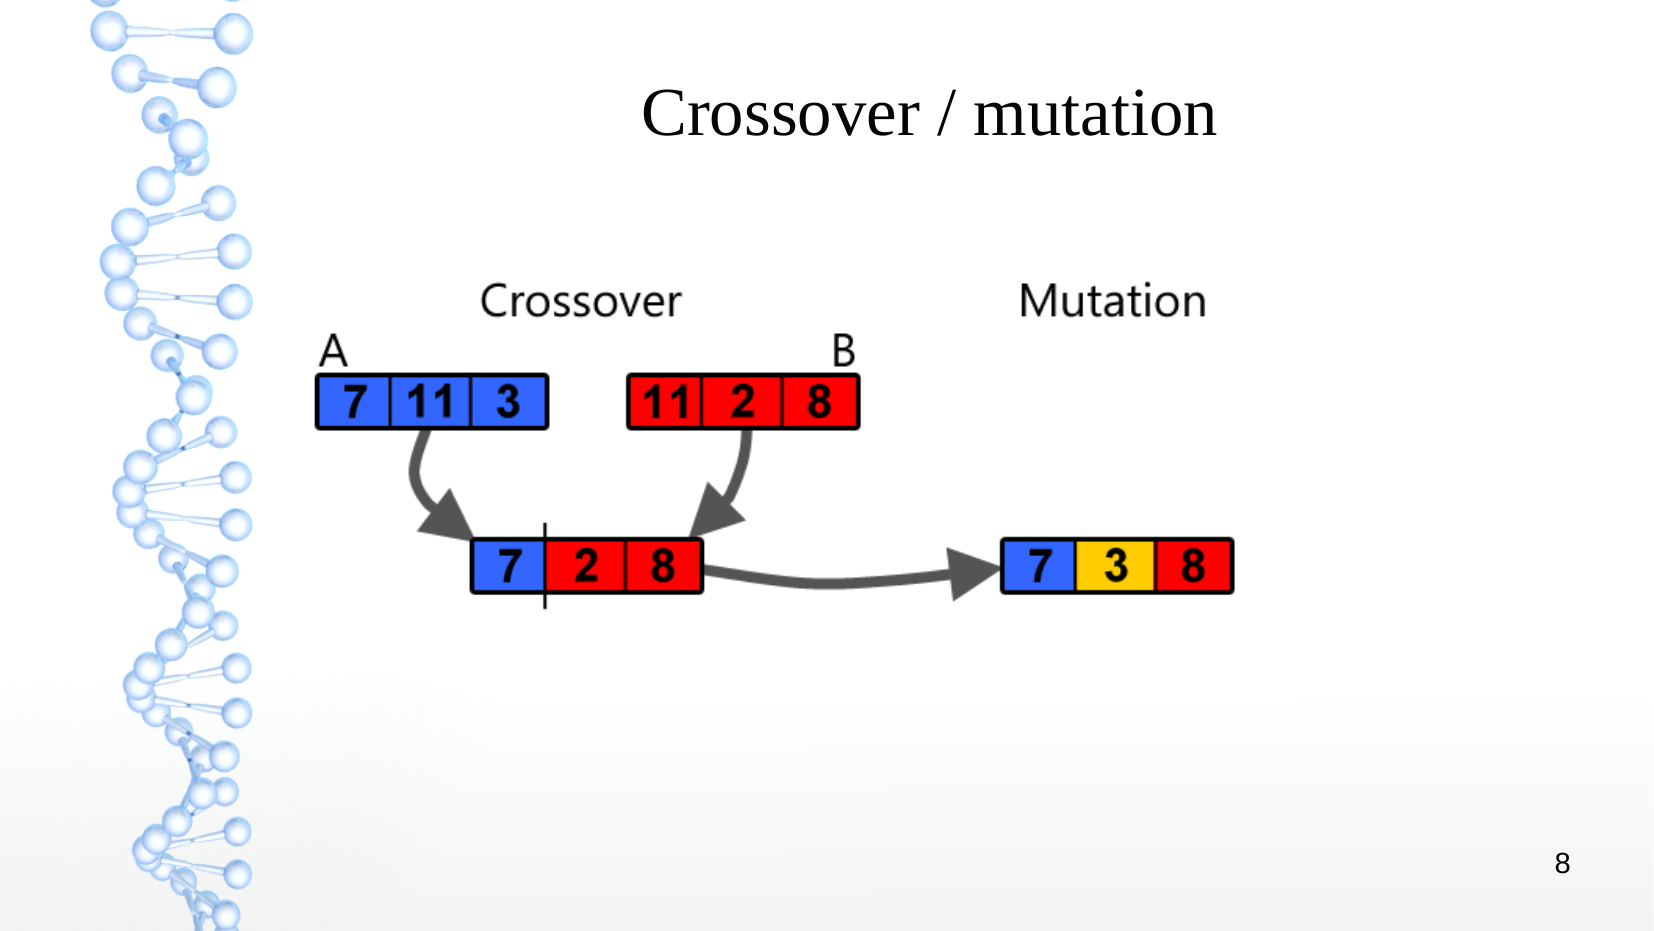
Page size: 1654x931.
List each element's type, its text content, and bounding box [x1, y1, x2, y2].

title Crossover / mutation [265, 35, 1595, 189]
picture [0, 0, 1654, 931]
